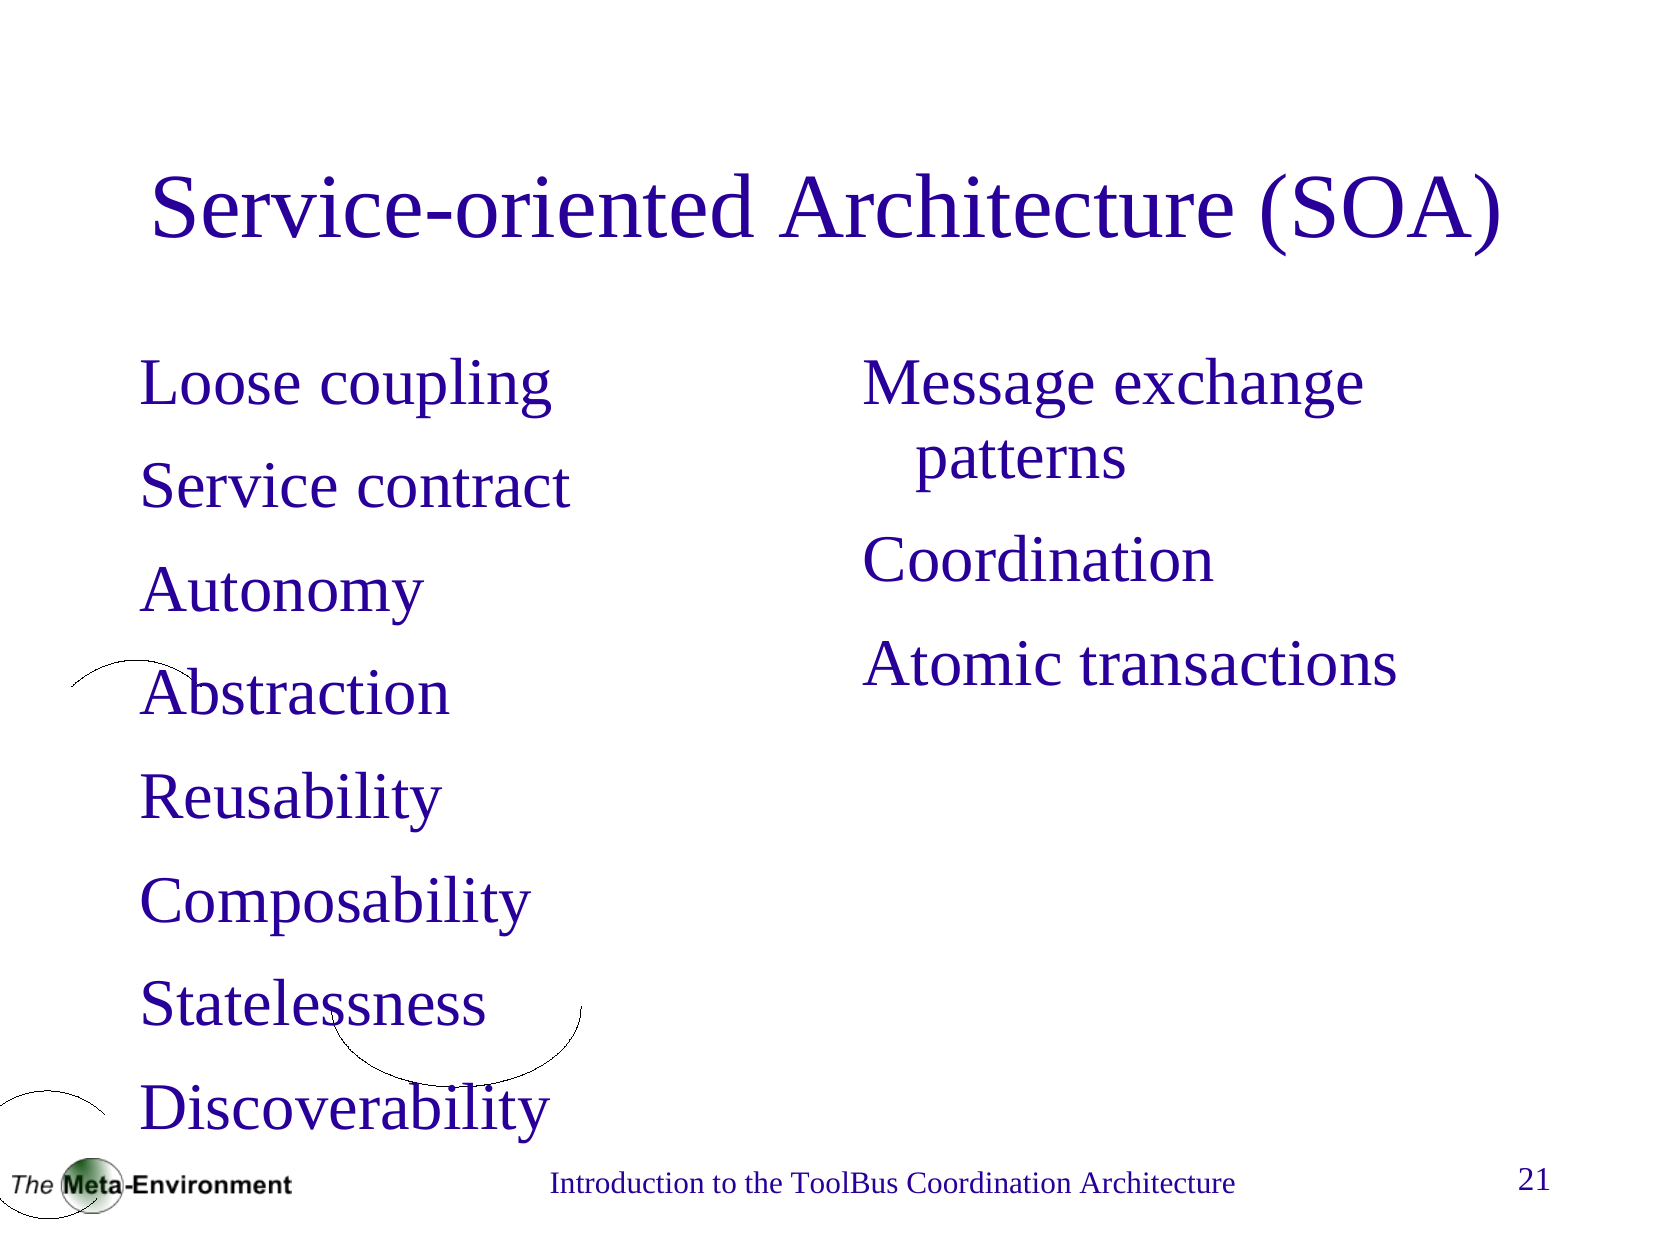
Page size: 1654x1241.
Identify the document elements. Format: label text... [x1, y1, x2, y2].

list Message exchange patterns Coordination Atomic transactions [845, 290, 1572, 1109]
list Loose coupling Service contract Autonomy Abstraction Reusability Composability Statelessness Discoverability [82, 290, 809, 1109]
picture [12, 1158, 292, 1214]
title Service-oriented Architecture (SOA) [82, 49, 1571, 257]
